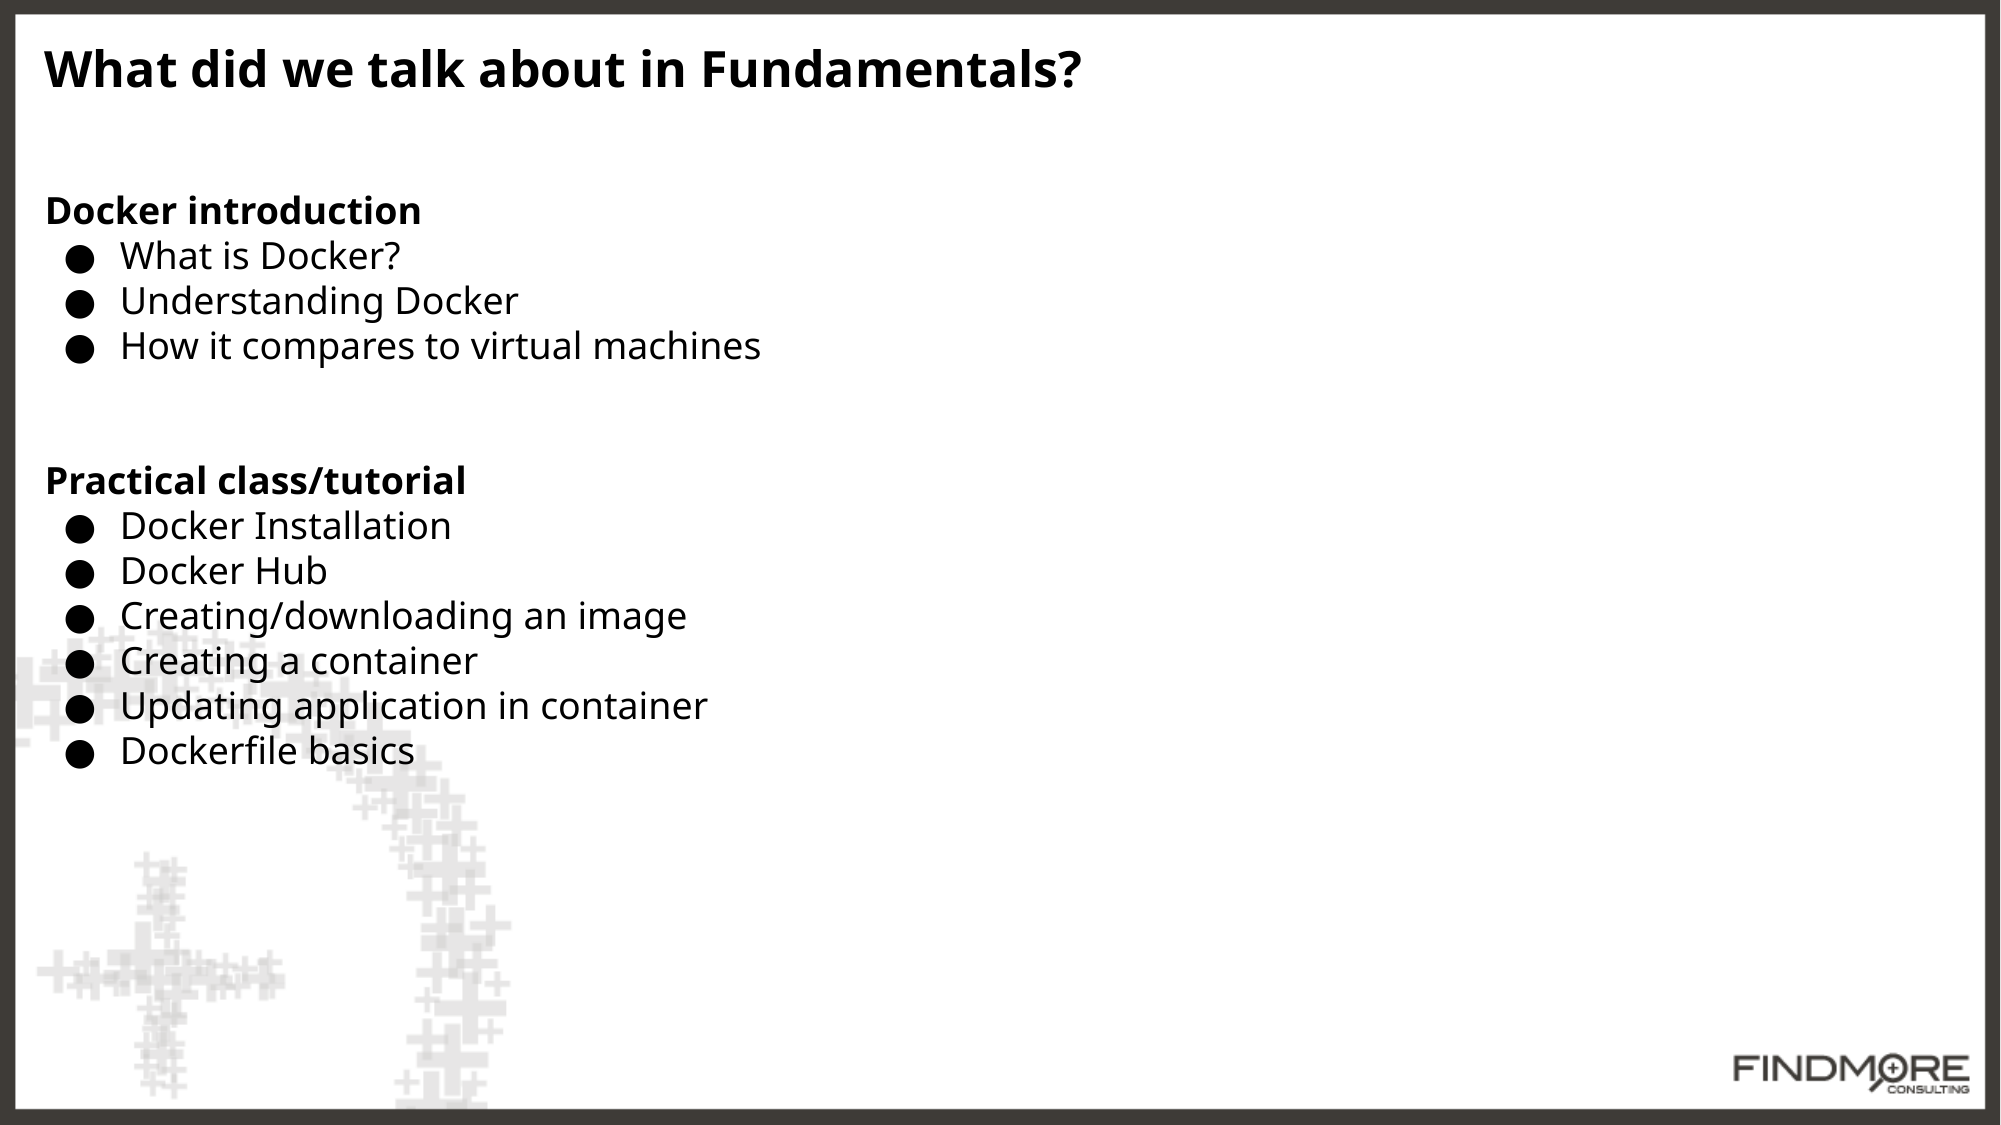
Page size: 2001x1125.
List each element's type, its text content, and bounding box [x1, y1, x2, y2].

text_box What did we talk about in Fundamentals? Docker introduction What is Docker? Understanding Docker How it compares to virtual machines Practical class/tutorial Docker Installation Docker Hub Creating/downloading an image Creating a container Updating application in container Dockerfile basics [29, 29, 1965, 1005]
picture [0, 0, 2001, 1125]
